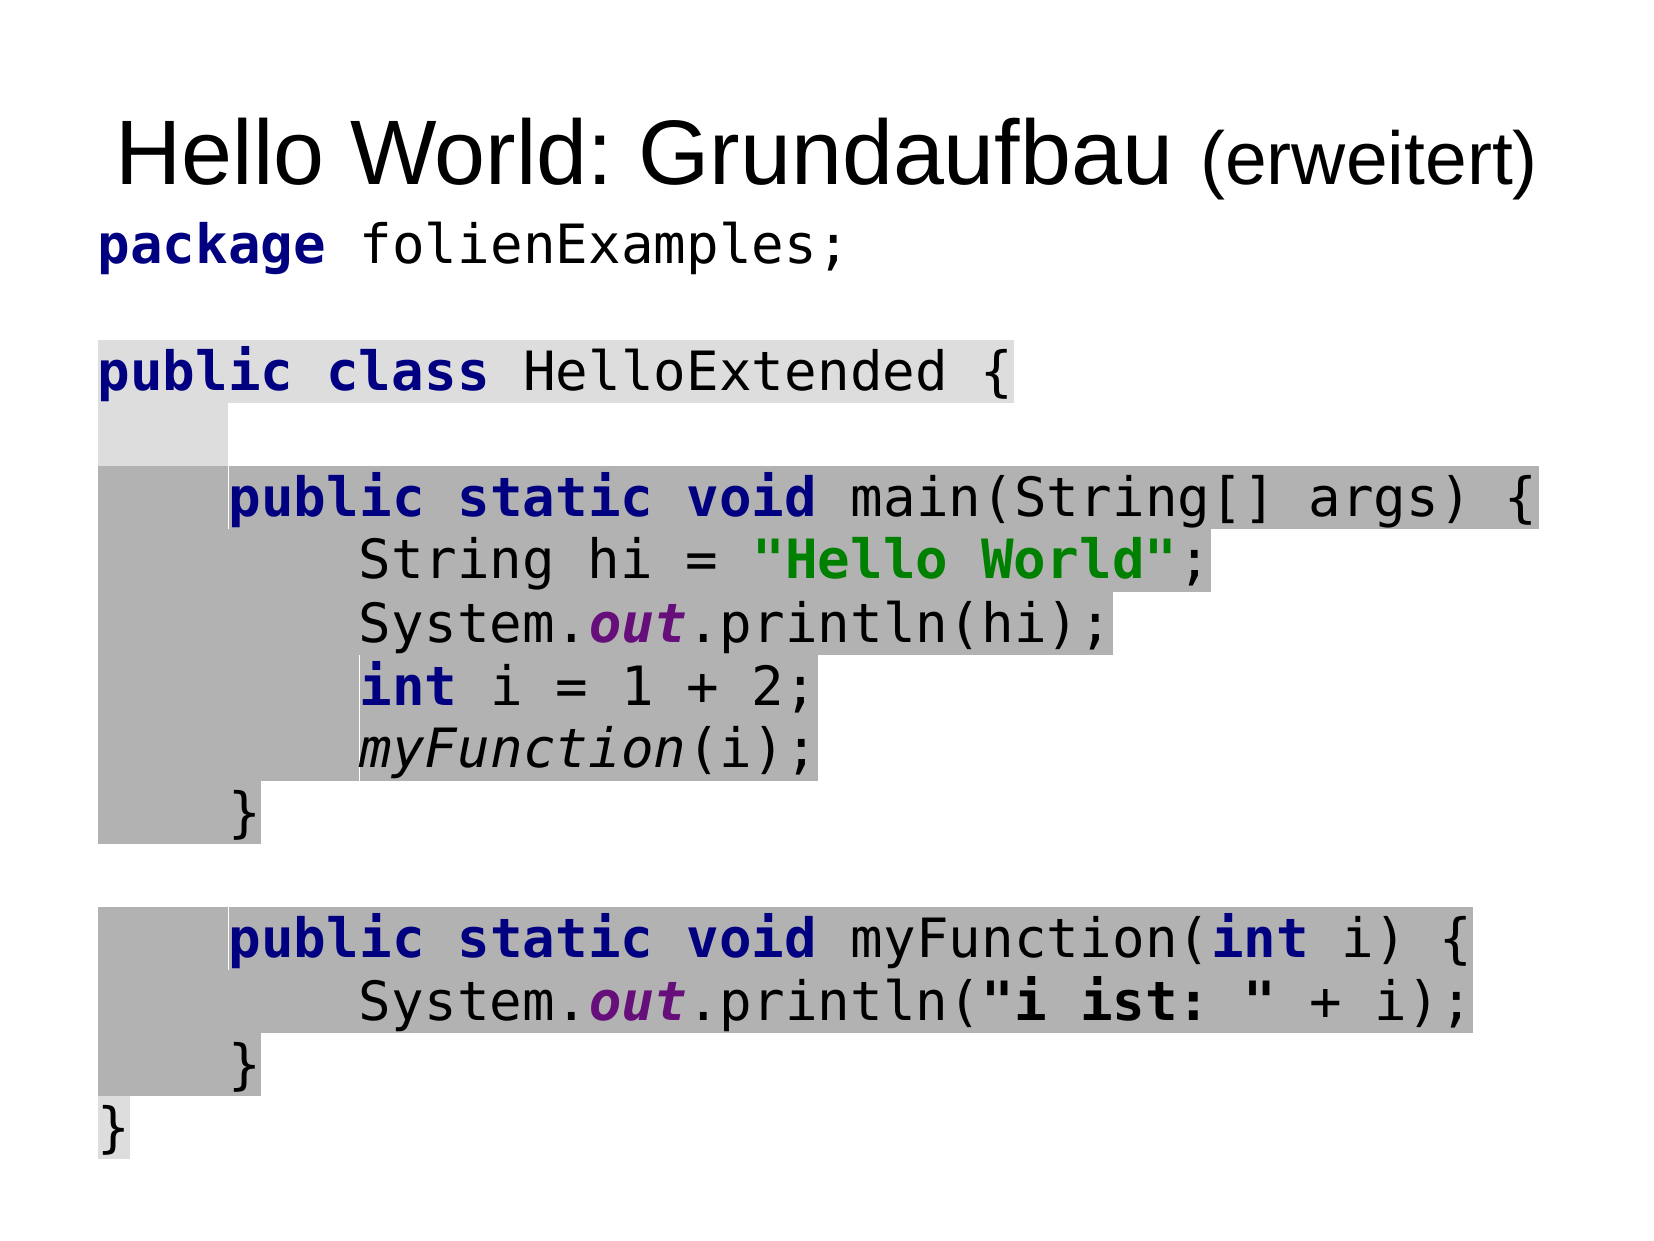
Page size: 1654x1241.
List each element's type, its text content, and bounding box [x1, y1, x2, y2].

text_box package folienExamples; public class HelloExtended { public static void main(String[] args) { String hi = "Hello World"; System.out.println(hi); int i = 1 + 2; myFunction(i); } public static void myFunction(int i) { System.out.println("i ist: " + i); } } [82, 206, 1571, 1174]
title Hello World: Grundaufbau (erweitert) [82, 49, 1571, 206]
